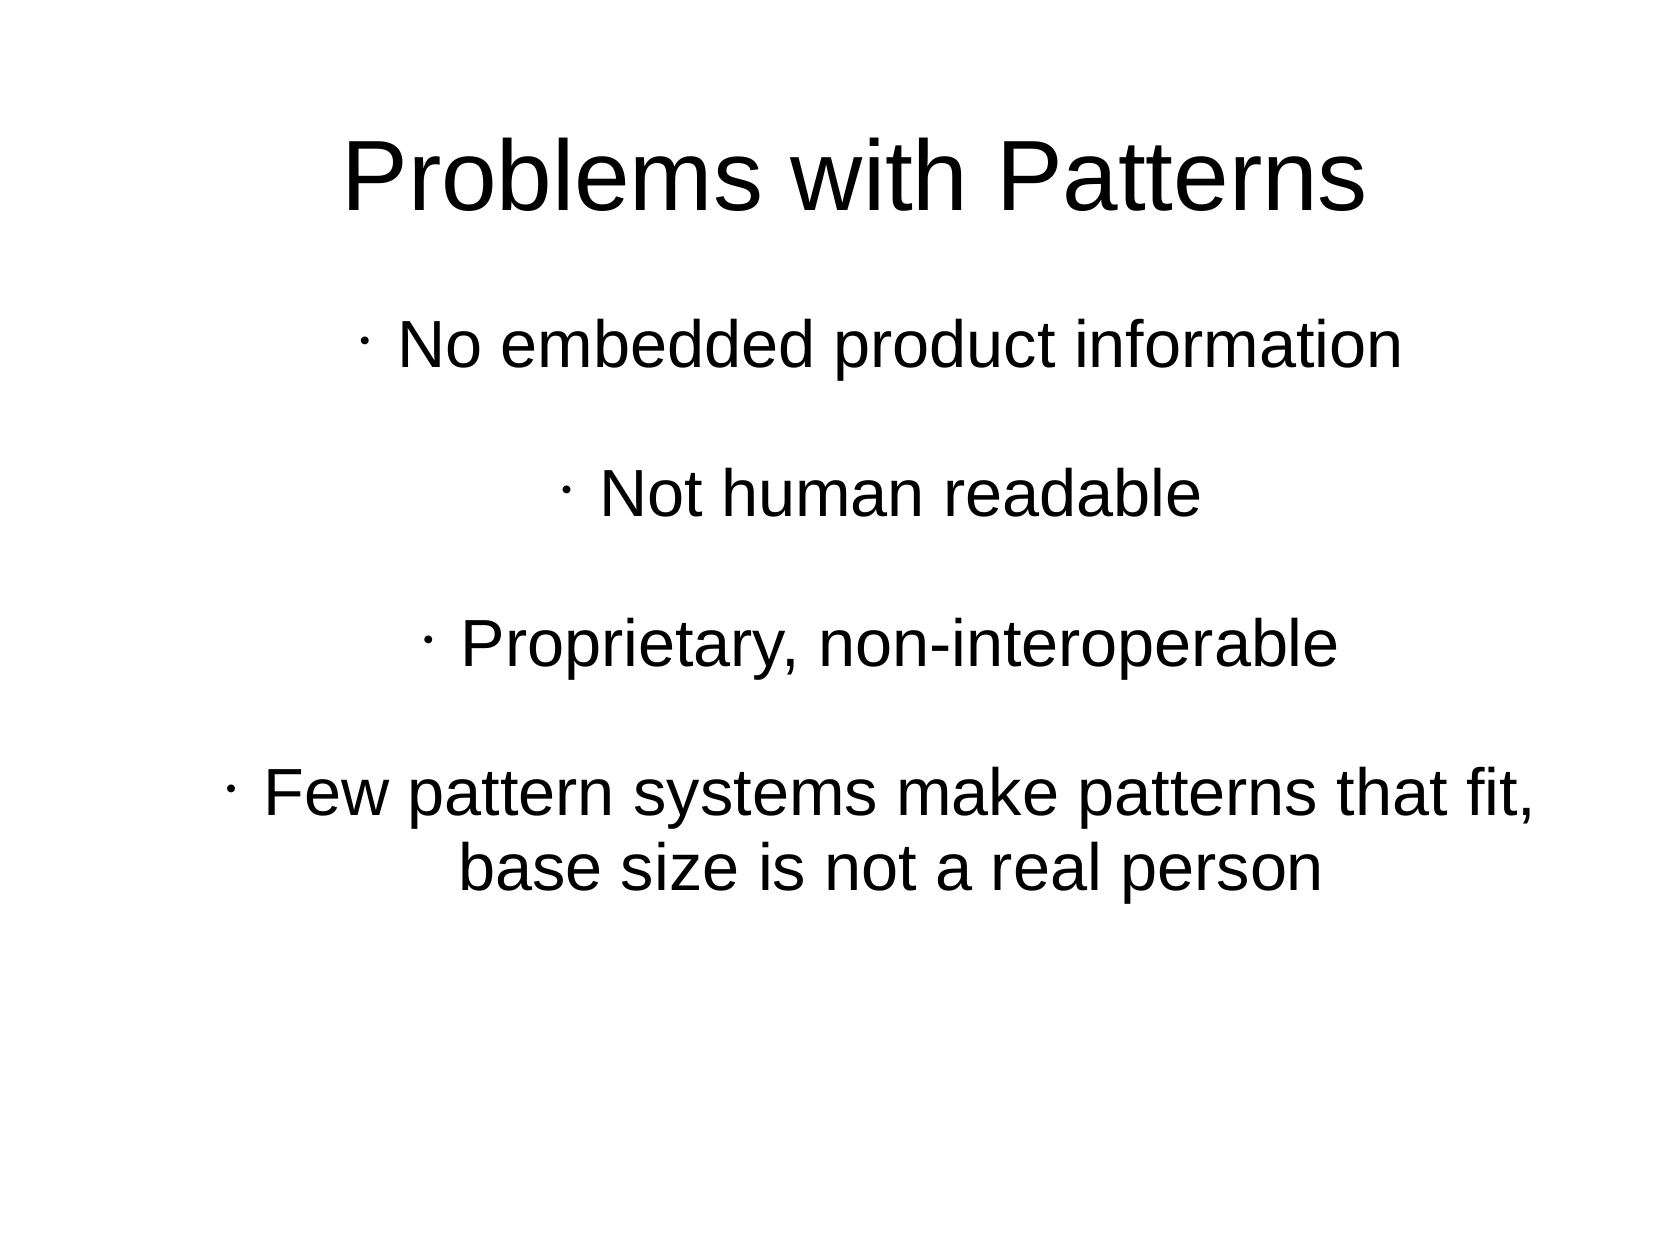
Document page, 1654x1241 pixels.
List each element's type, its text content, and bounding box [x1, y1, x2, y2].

subtitle Problems with Patterns No embedded product information Not human readable Proprietary, non-interoperable Few pattern systems make patterns that fit, base size is not a real person [82, 120, 1571, 1130]
